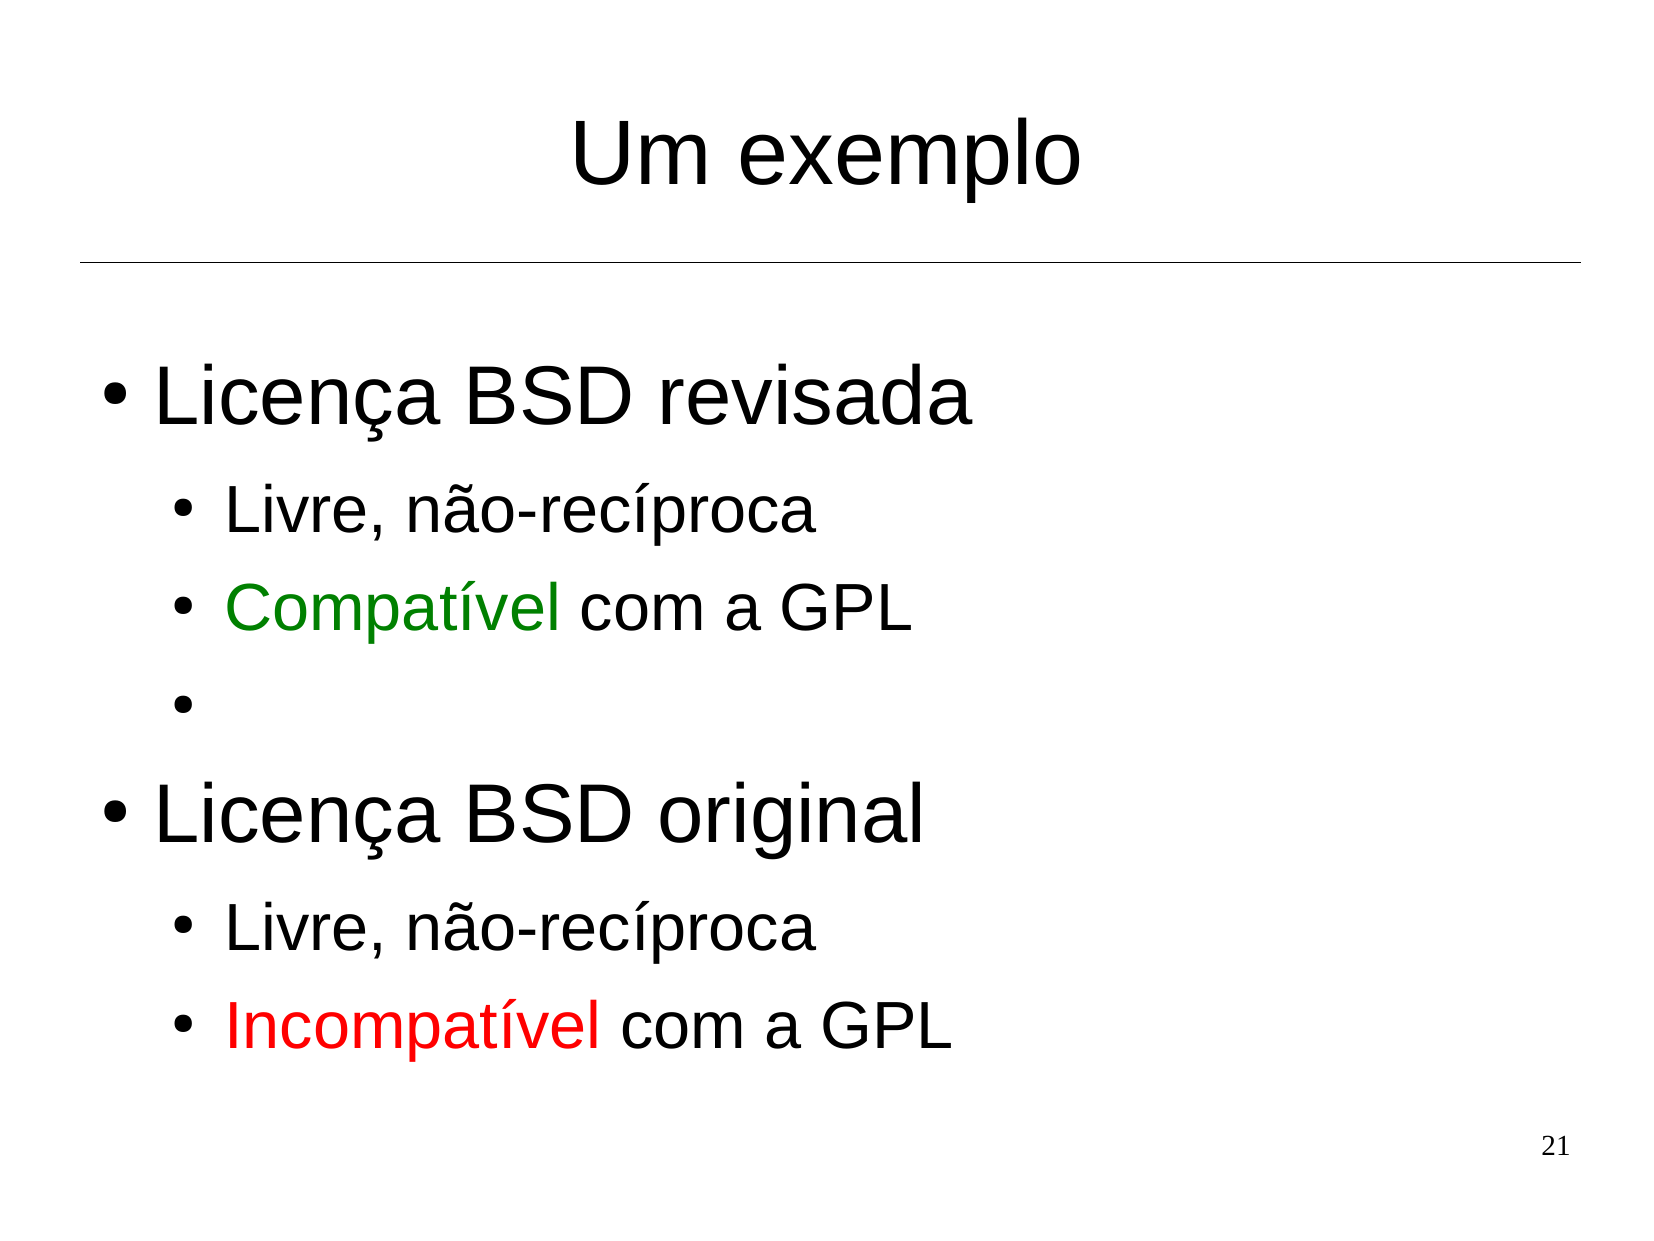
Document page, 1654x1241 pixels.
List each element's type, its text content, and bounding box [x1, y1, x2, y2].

title Um exemplo [82, 56, 1571, 250]
list Licença BSD revisada Livre, não-recíproca Compatível com a GPL Licença BSD original Livre, não-recíproca Incompatível com a GPL [82, 349, 1571, 1095]
